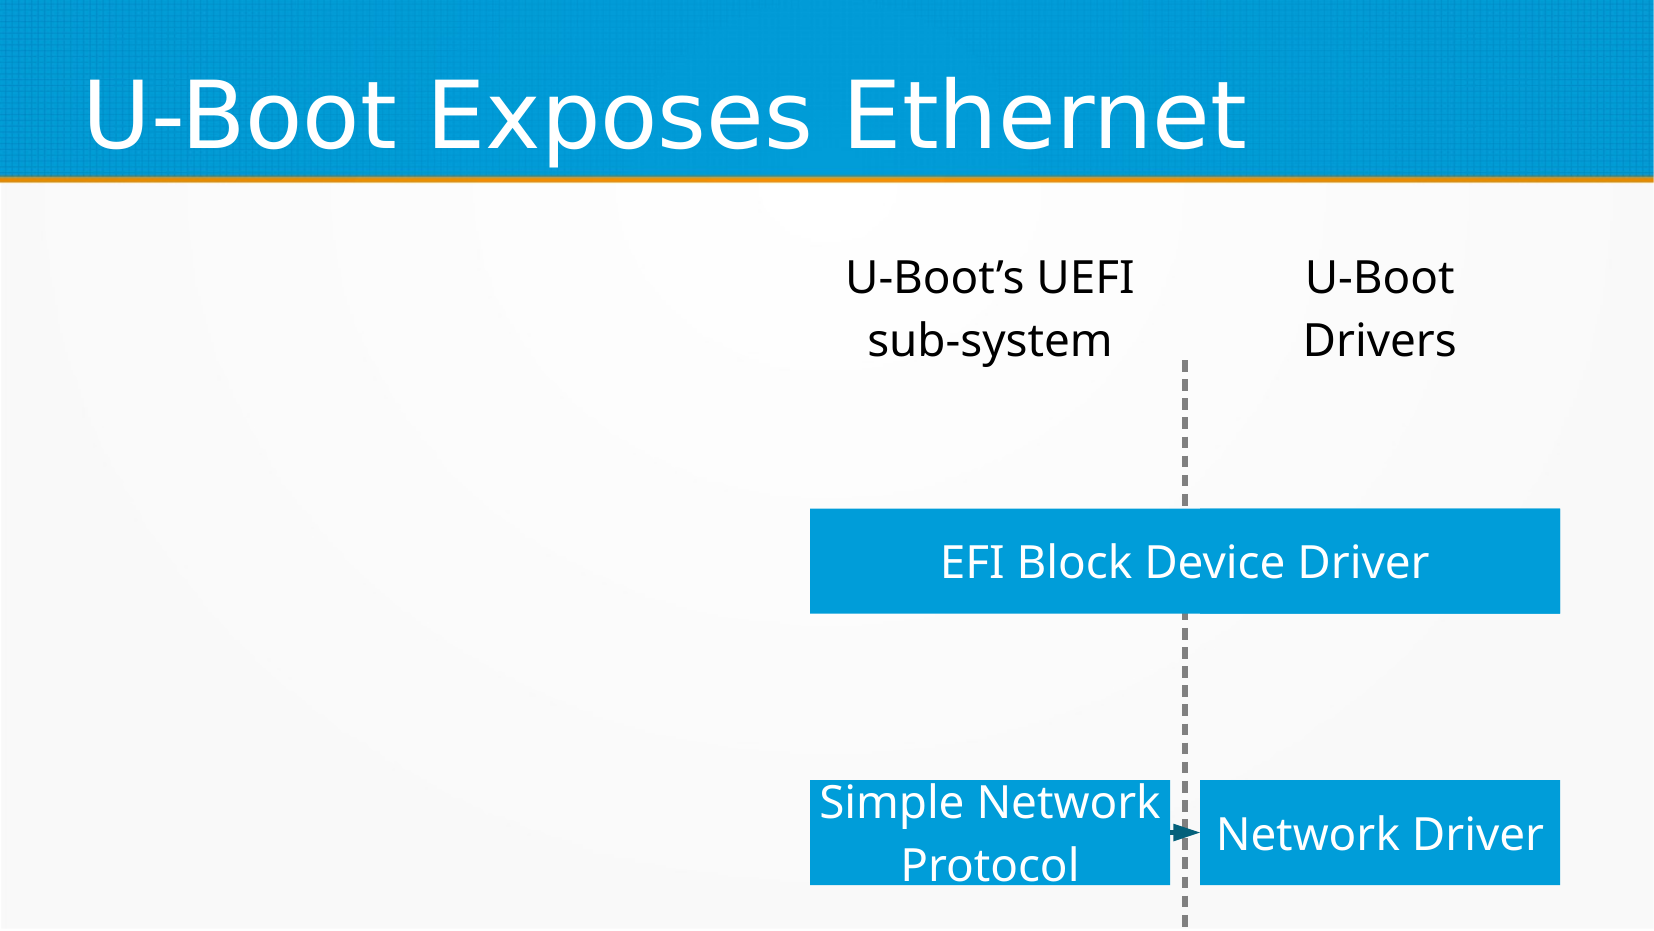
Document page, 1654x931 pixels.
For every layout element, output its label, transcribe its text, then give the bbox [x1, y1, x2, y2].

title U-Boot Exposes Ethernet [82, 14, 1571, 171]
text_box EFI Block Device Driver [810, 508, 1561, 614]
text_box Simple Network Protocol [810, 780, 1171, 886]
text_box U-Boot’s UEFI sub-system [810, 255, 1171, 361]
text_box Network Driver [1200, 780, 1561, 886]
picture [0, 175, 1654, 931]
text_box U-Boot Drivers [1199, 255, 1560, 361]
